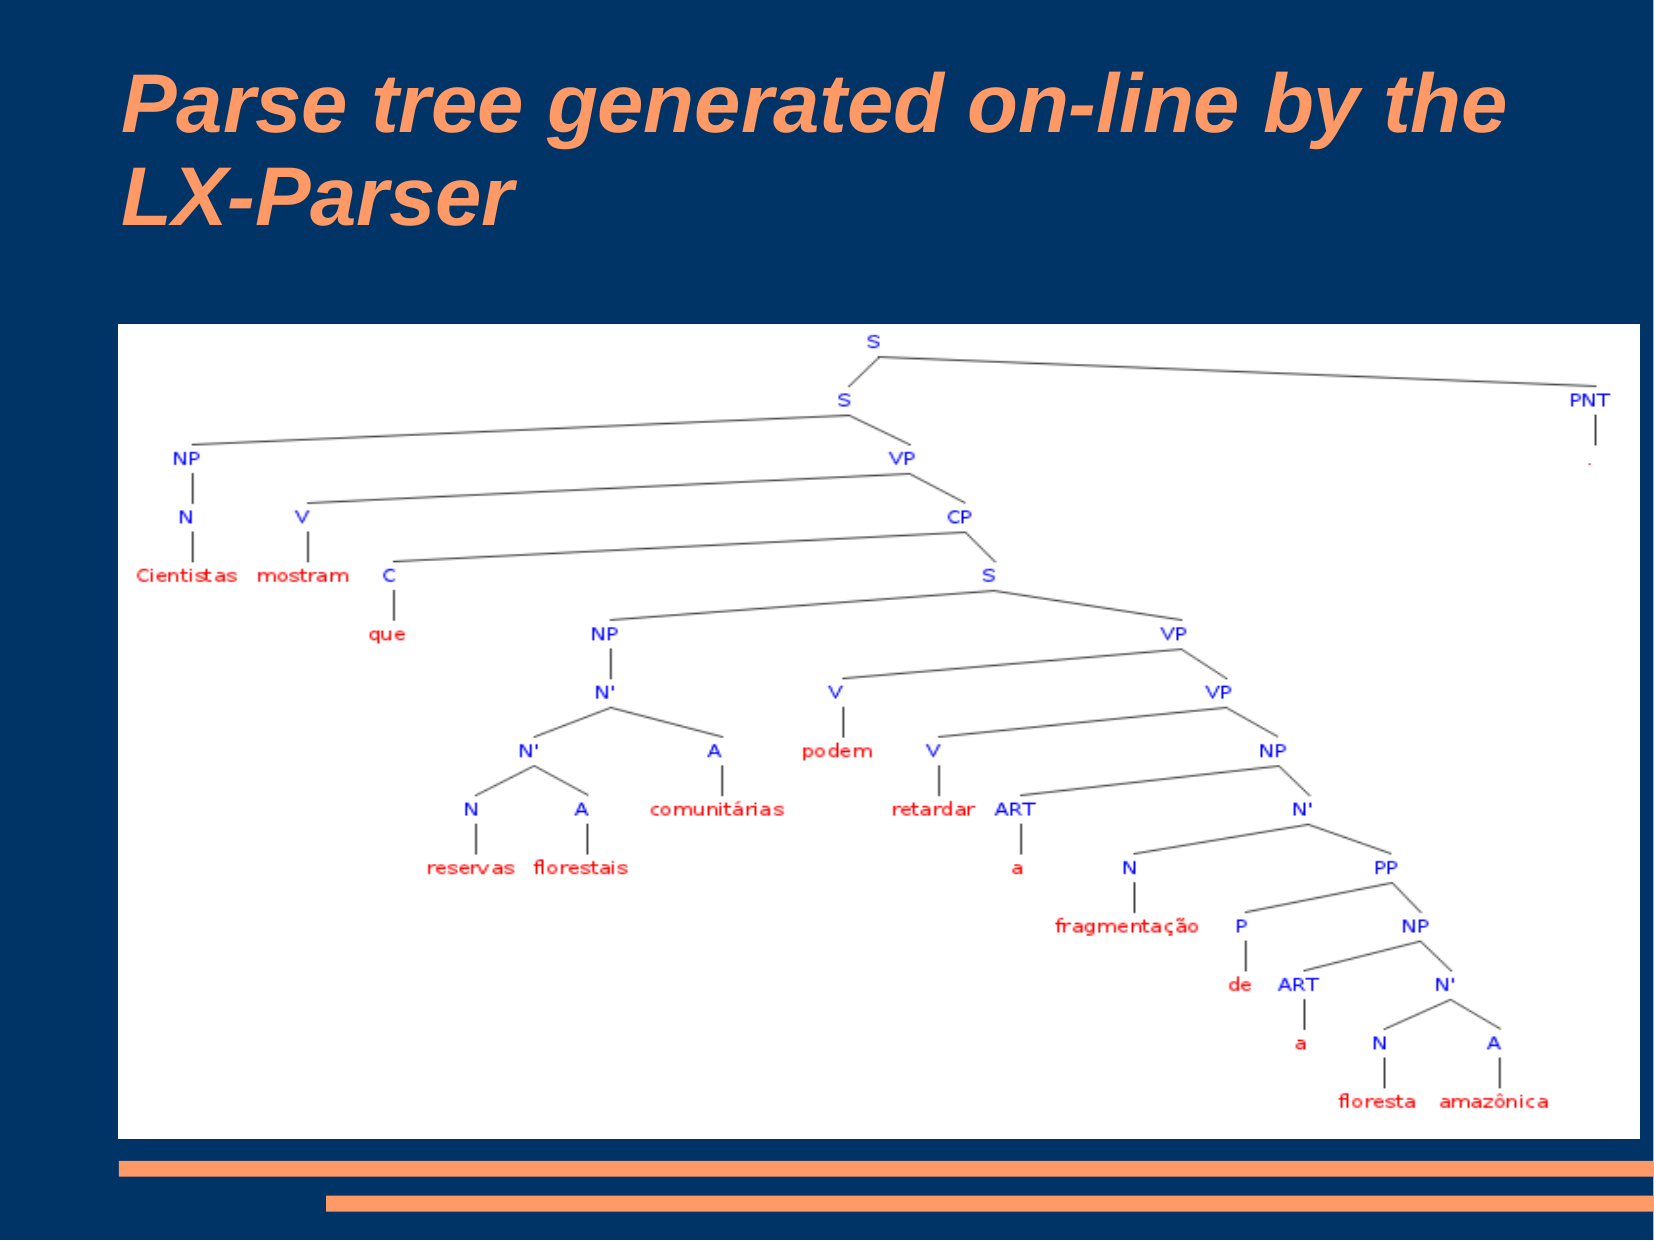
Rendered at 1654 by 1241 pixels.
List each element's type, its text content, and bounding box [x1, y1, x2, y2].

title Parse tree generated on-line by the LX-Parser [121, 46, 1534, 254]
picture [118, 324, 1640, 1139]
